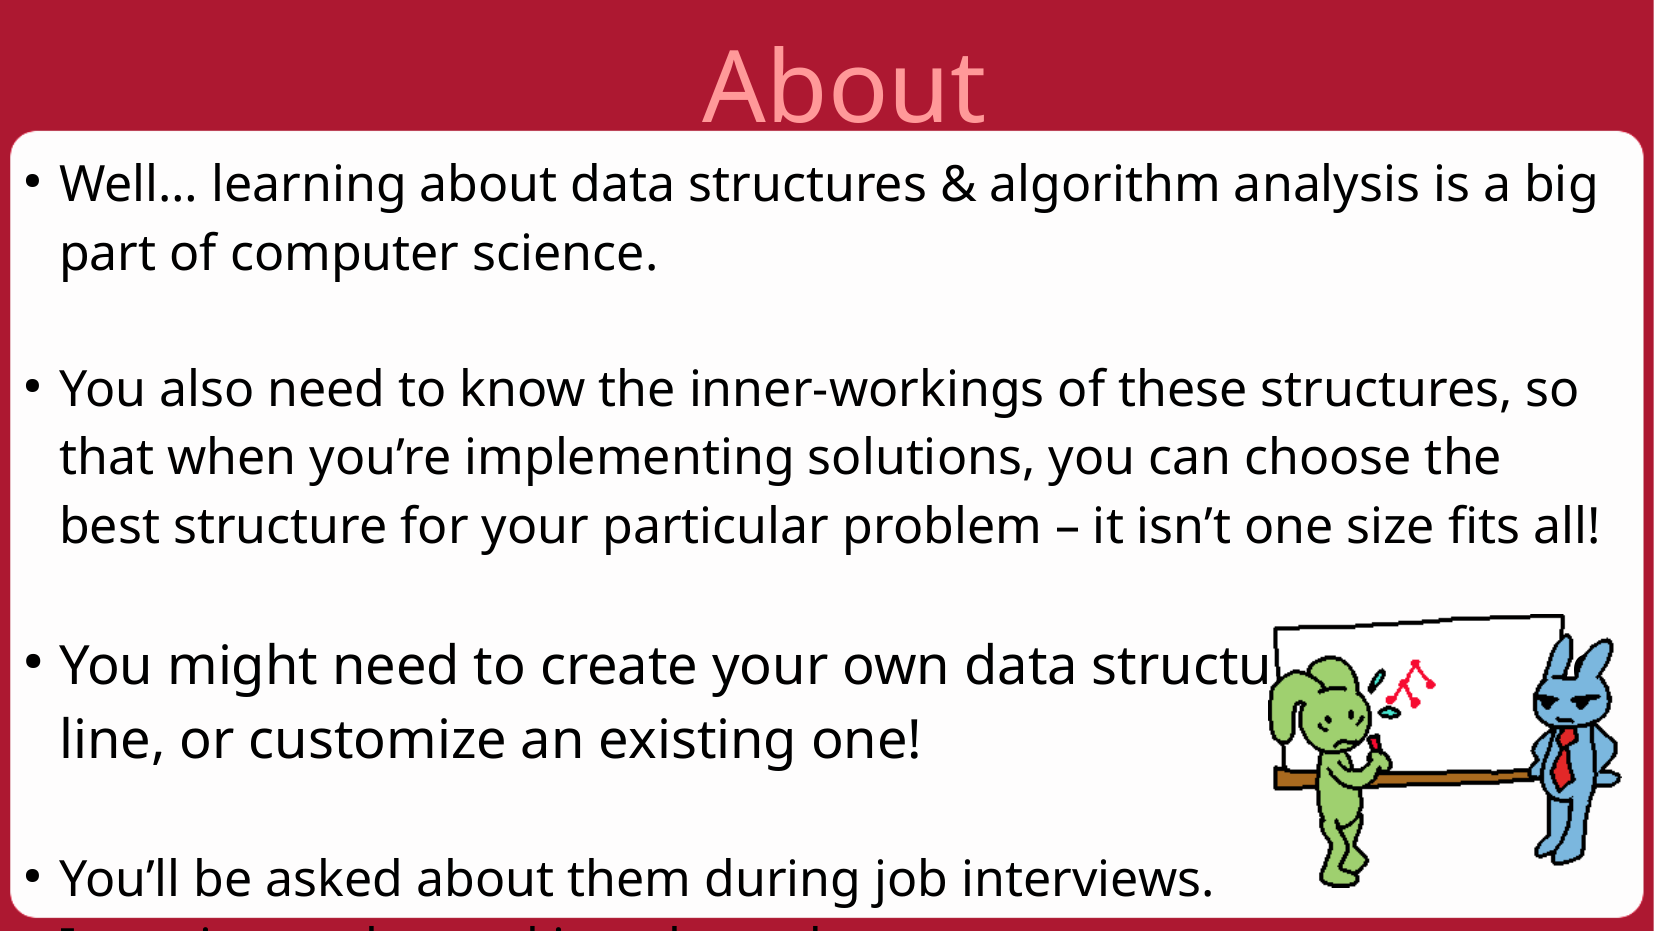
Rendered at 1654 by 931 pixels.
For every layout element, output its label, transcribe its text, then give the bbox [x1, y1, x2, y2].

picture [0, 0, 1654, 931]
title About [193, 19, 1496, 148]
text_box Well… learning about data structures & algorithm analysis is a big part of computer science. You also need to know the inner-workings of these structures, so that when you’re implementing solutions, you can choose the best structure for your particular problem – it isn’t one size fits all! You might need to create your own data structures down the line, or customize an existing one! You’ll be asked about them during job interviews. Interviewers love asking about data structures. [23, 148, 1608, 849]
